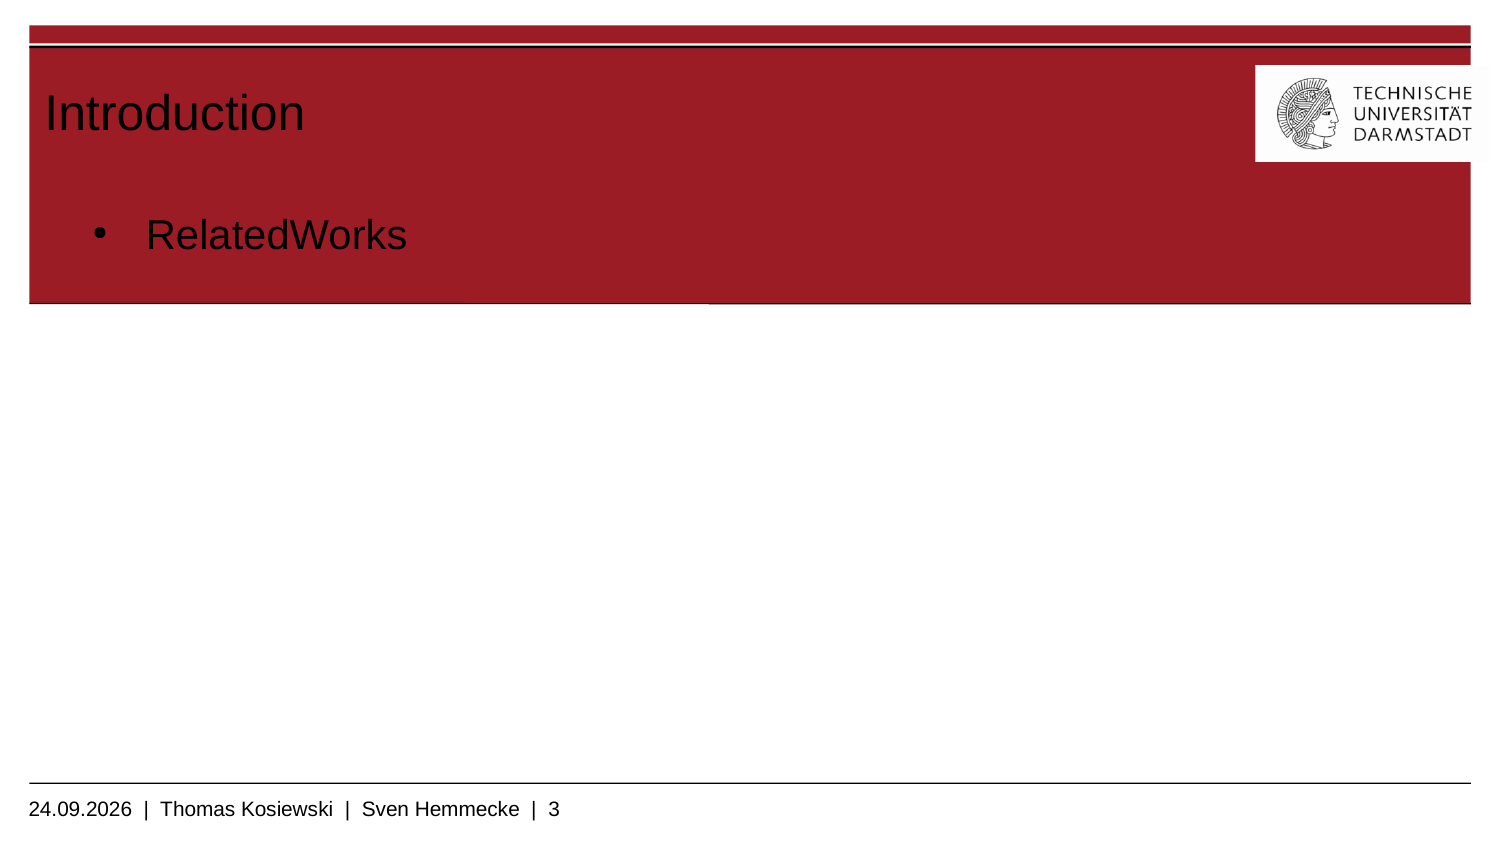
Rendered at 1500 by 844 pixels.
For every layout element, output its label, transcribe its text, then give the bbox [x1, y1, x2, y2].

title Introduction [44, 61, 1164, 165]
picture [1255, 65, 1490, 162]
list RelatedWorks [75, 197, 1425, 687]
